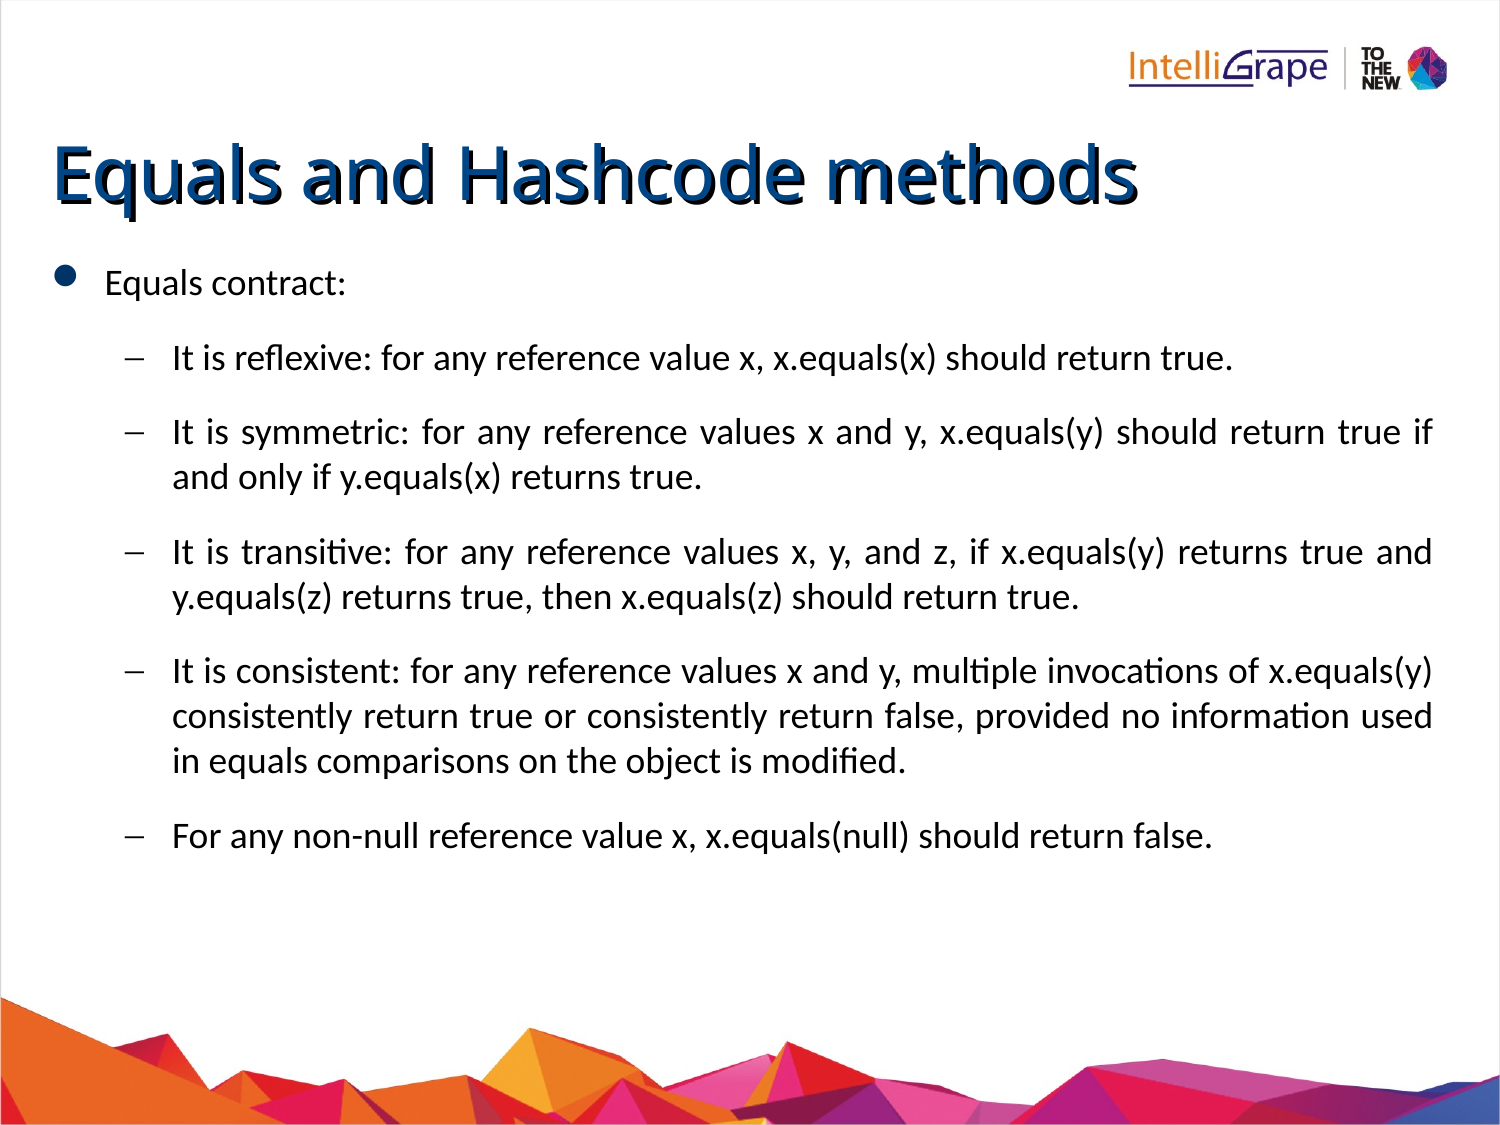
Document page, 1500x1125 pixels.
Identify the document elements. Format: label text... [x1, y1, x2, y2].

text_box Equals contract: It is reflexive: for any reference value x, x.equals(x) should return true. It is symmetric: for any reference values x and y, x.equals(y) should return true if and only if y.equals(x) returns true. It is transitive: for any reference values x, y, and z, if x.equals(y) returns true and y.equals(z) returns true, then x.equals(z) should return true. It is consistent: for any reference values x and y, multiple invocations of x.equals(y) consistently return true or consistently return false, provided no information used in equals comparisons on the object is modified. For any non-null reference value x, x.equals(null) should return false. [35, 250, 1450, 1125]
text_box Equals and Hashcode methods [35, 118, 1477, 234]
picture [0, 0, 1500, 1125]
